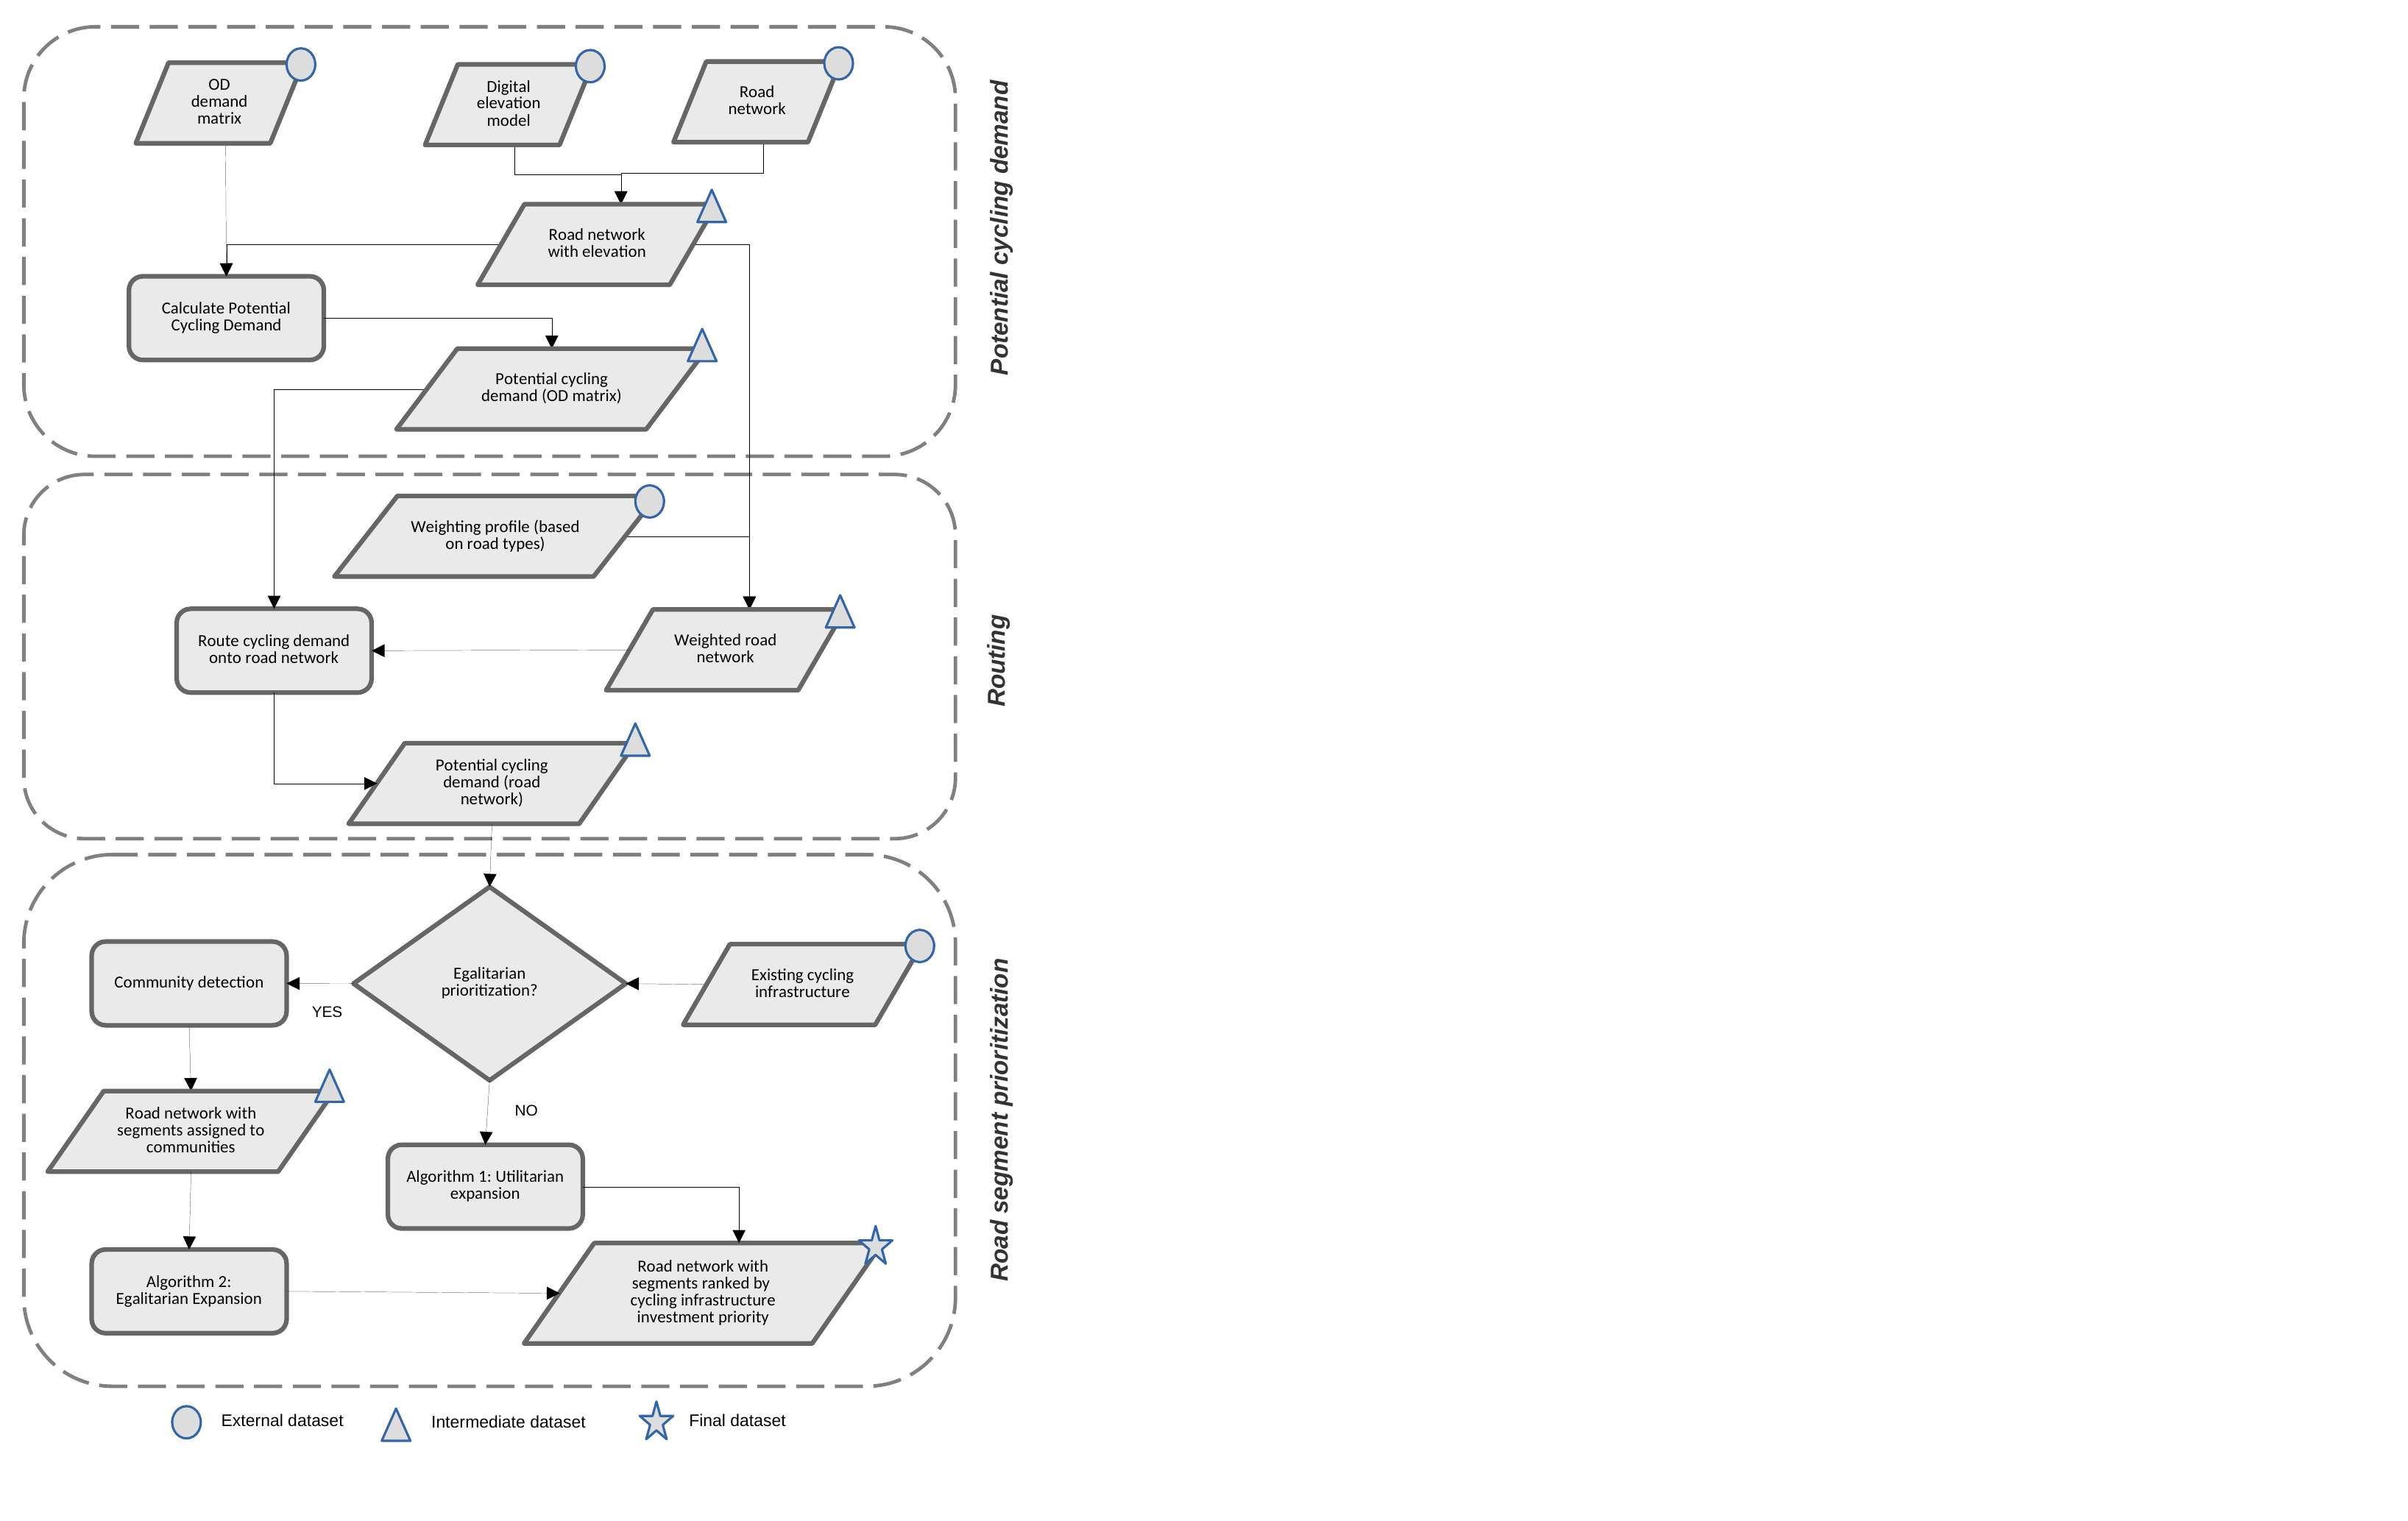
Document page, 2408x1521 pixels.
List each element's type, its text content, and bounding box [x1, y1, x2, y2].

text_box [640, 1401, 673, 1439]
text_box Weighting profile (based on road types) [334, 495, 642, 577]
text_box Calculate Potential Cycling Demand [129, 276, 325, 361]
text_box Potential cycling demand (road network) [348, 742, 626, 824]
text_box Final dataset [678, 1405, 809, 1443]
text_box [275, 474, 956, 839]
text_box Route cycling demand onto road network [177, 609, 372, 693]
text_box [24, 26, 956, 457]
text_box Potential cycling demand (OD matrix) [396, 348, 698, 430]
text_box Digital elevation model [425, 64, 586, 146]
text_box OD demand matrix [135, 63, 297, 143]
text_box Egalitarian prioritization? [353, 887, 626, 1080]
text_box Road network with elevation [478, 204, 707, 285]
text_box NO [497, 1096, 556, 1126]
text_box Weighted road network [606, 609, 835, 690]
text_box [190, 984, 739, 1293]
text_box Routing [977, 574, 1020, 718]
text_box Potential cycling demand [979, 15, 1020, 386]
text_box [381, 1408, 411, 1442]
text_box Road segment prioritization [979, 888, 1020, 1293]
text_box Algorithm 2: Egalitarian Expansion [91, 1249, 287, 1333]
text_box Intermediate dataset [420, 1407, 615, 1444]
text_box [24, 474, 492, 839]
text_box YES [291, 998, 364, 1027]
text_box [171, 1405, 201, 1439]
text_box [24, 854, 956, 1386]
text_box Existing cycling infrastructure [683, 944, 913, 1025]
text_box Road network with segments assigned to communities [47, 1091, 327, 1172]
text_box External dataset [210, 1405, 378, 1443]
text_box [227, 245, 749, 457]
text_box Road network with segments ranked by cycling infrastructure investment priority [524, 1243, 871, 1344]
text_box [275, 474, 749, 650]
text_box Algorithm 1: Utilitarian expansion [388, 1144, 583, 1229]
text_box Road network [673, 61, 834, 143]
text_box Community detection [91, 941, 287, 1026]
